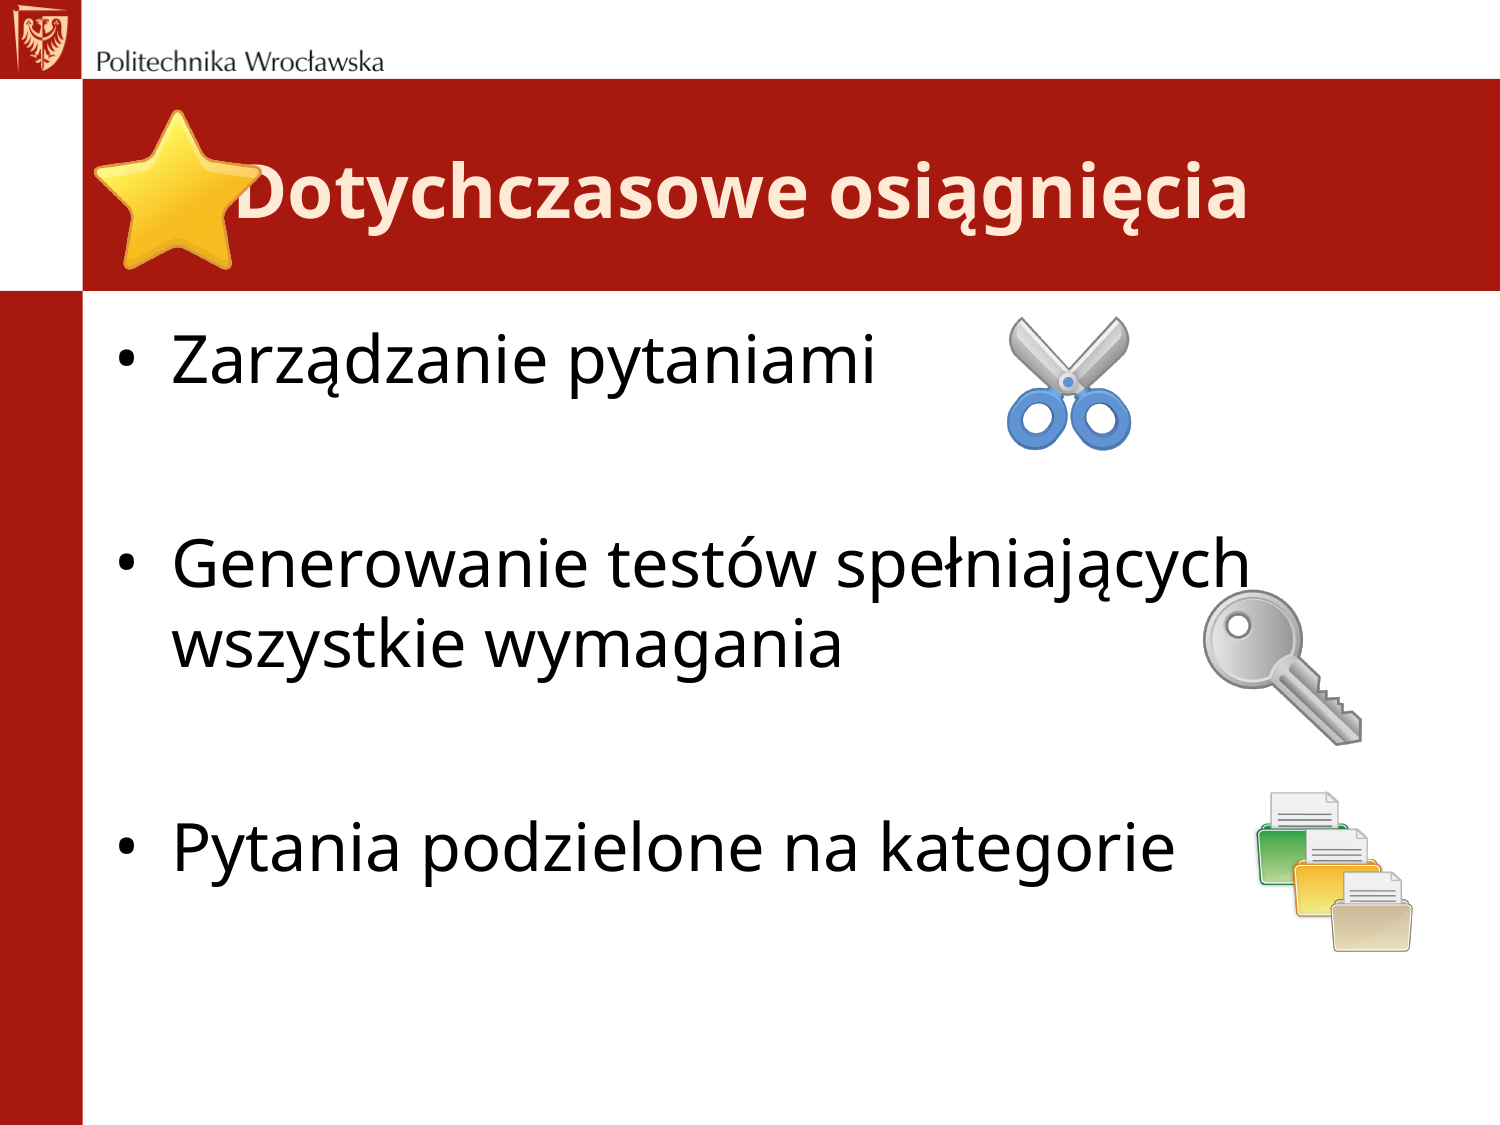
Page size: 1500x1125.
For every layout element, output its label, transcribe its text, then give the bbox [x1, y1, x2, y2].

title Dotychczasowe osiągnięcia [272, 103, 1483, 274]
picture [992, 307, 1146, 461]
picture [0, 0, 384, 79]
picture [83, 95, 272, 284]
picture [1250, 791, 1418, 957]
picture [1192, 578, 1371, 756]
list Zarządzanie pytaniami Generowanie testów spełniających wszystkie wymagania Pytania podzielone na kategorie [100, 308, 1483, 1106]
